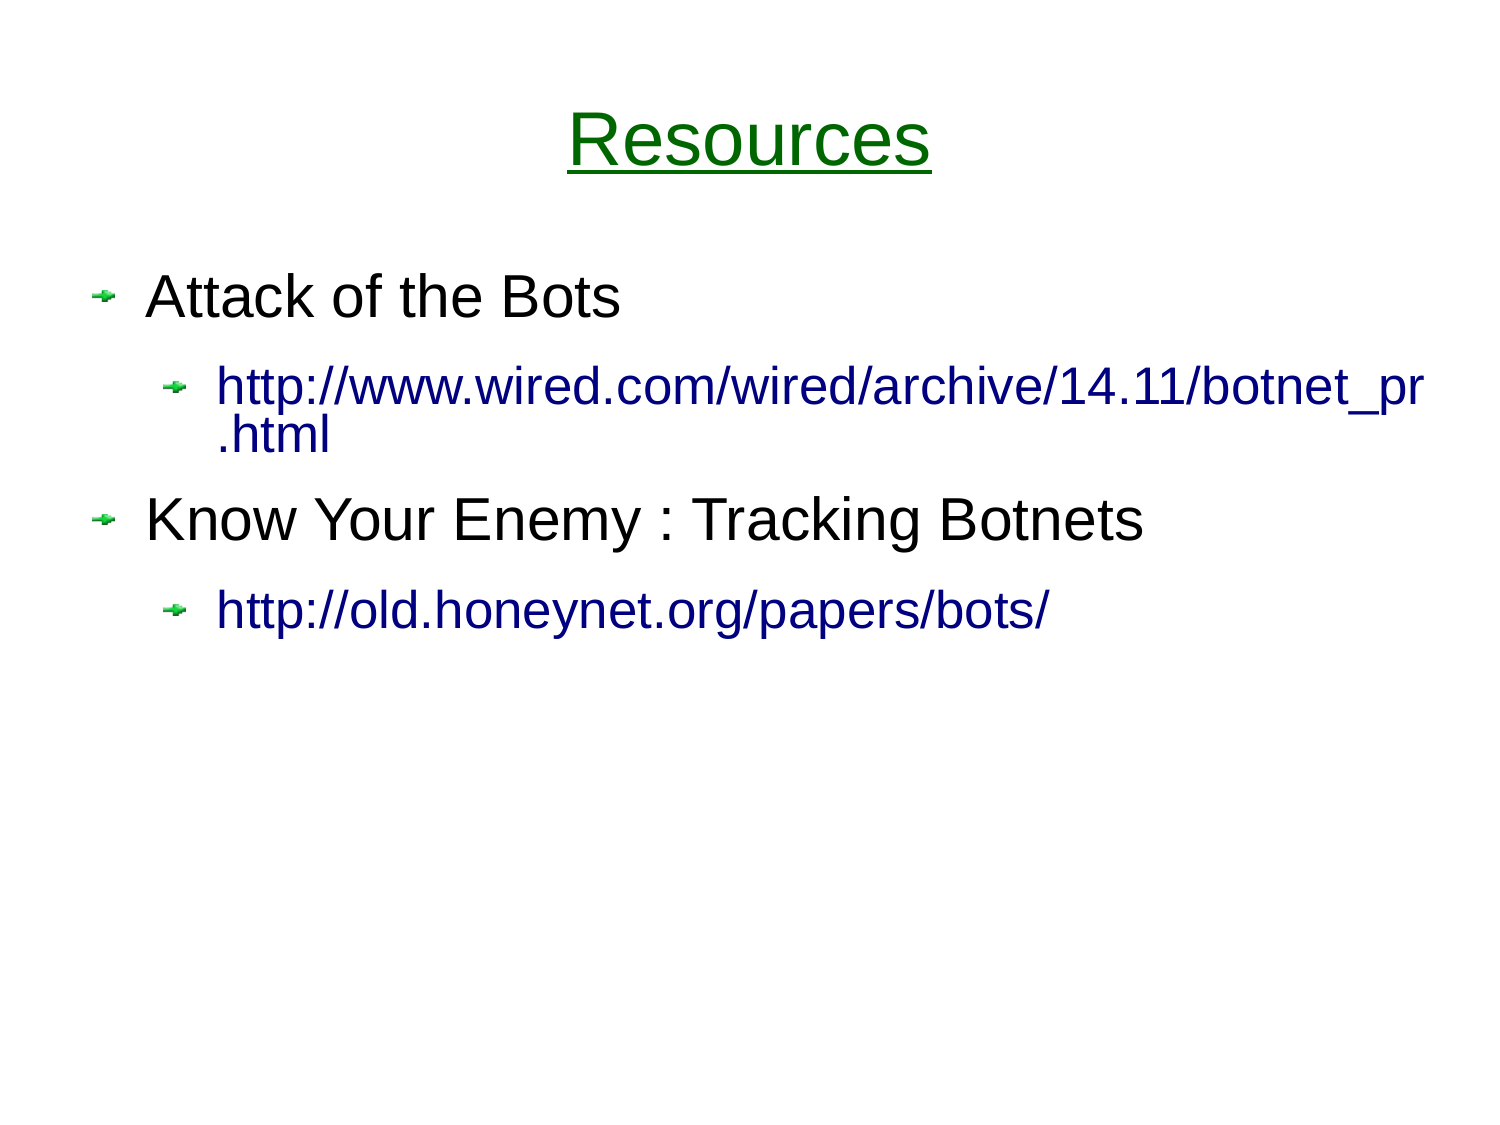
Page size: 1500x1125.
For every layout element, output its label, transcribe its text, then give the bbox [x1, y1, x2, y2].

title Resources [75, 45, 1425, 233]
list Attack of the Bots http://www.wired.com/wired/archive/14.11/botnet_pr.html Know Your Enemy : Tracking Botnets http://old.honeynet.org/papers/bots/ [75, 262, 1425, 1006]
